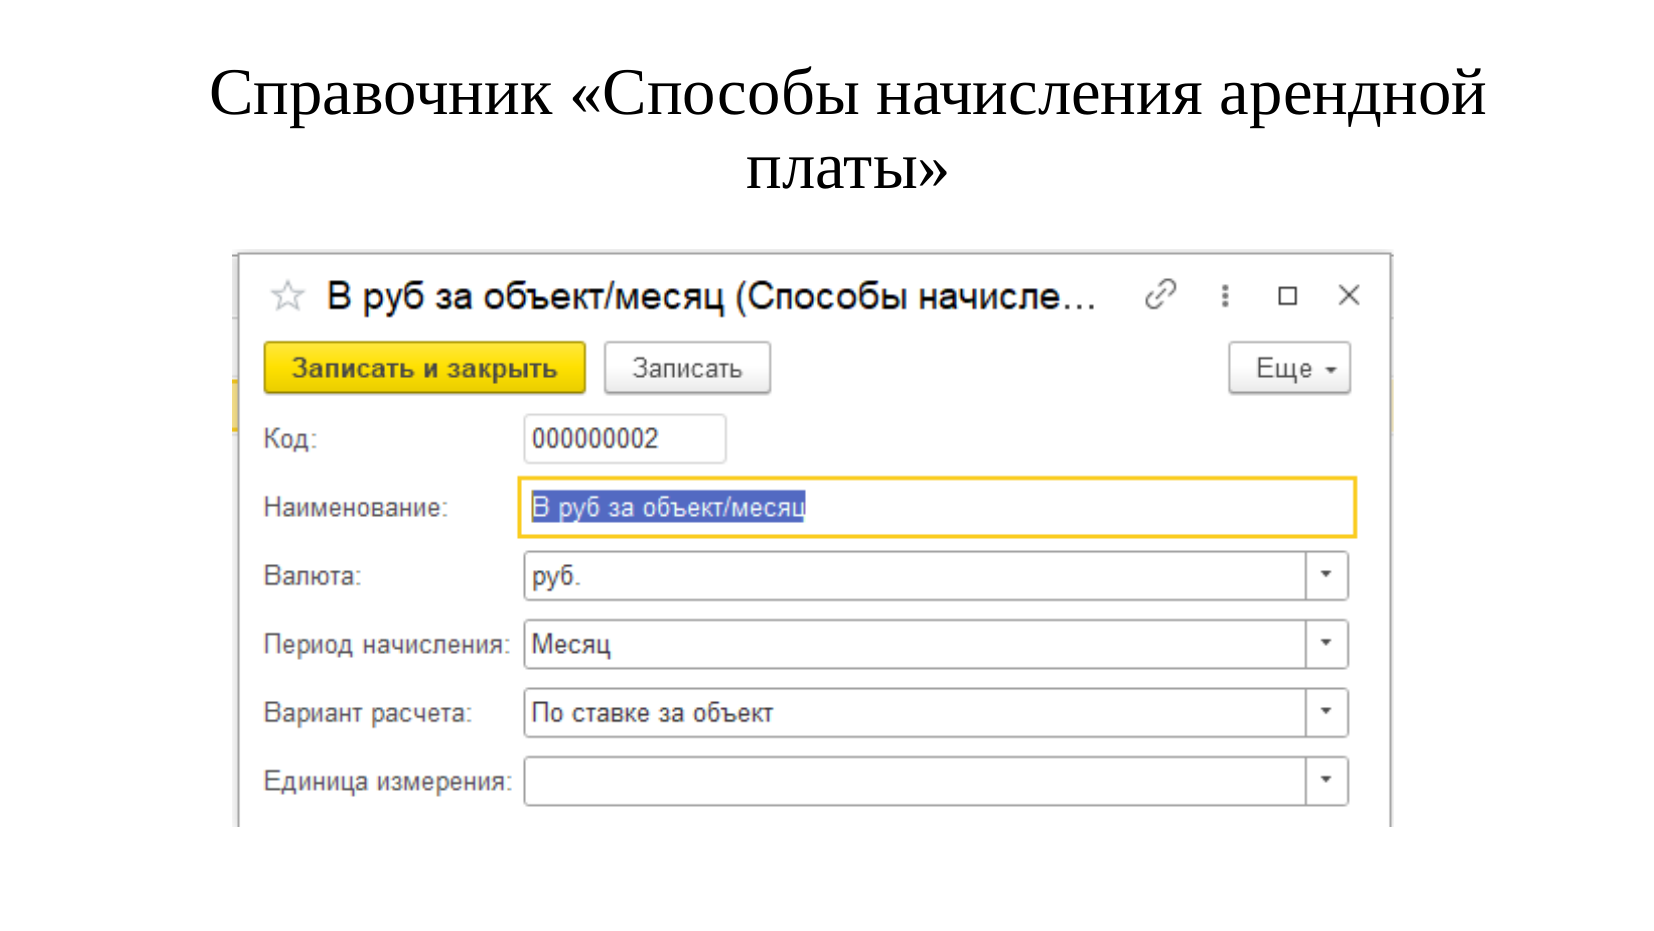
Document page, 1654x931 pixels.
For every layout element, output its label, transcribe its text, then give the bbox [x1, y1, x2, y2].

text_box Справочник «Способы начисления арендной платы» [127, 47, 1571, 211]
picture [231, 248, 1394, 827]
